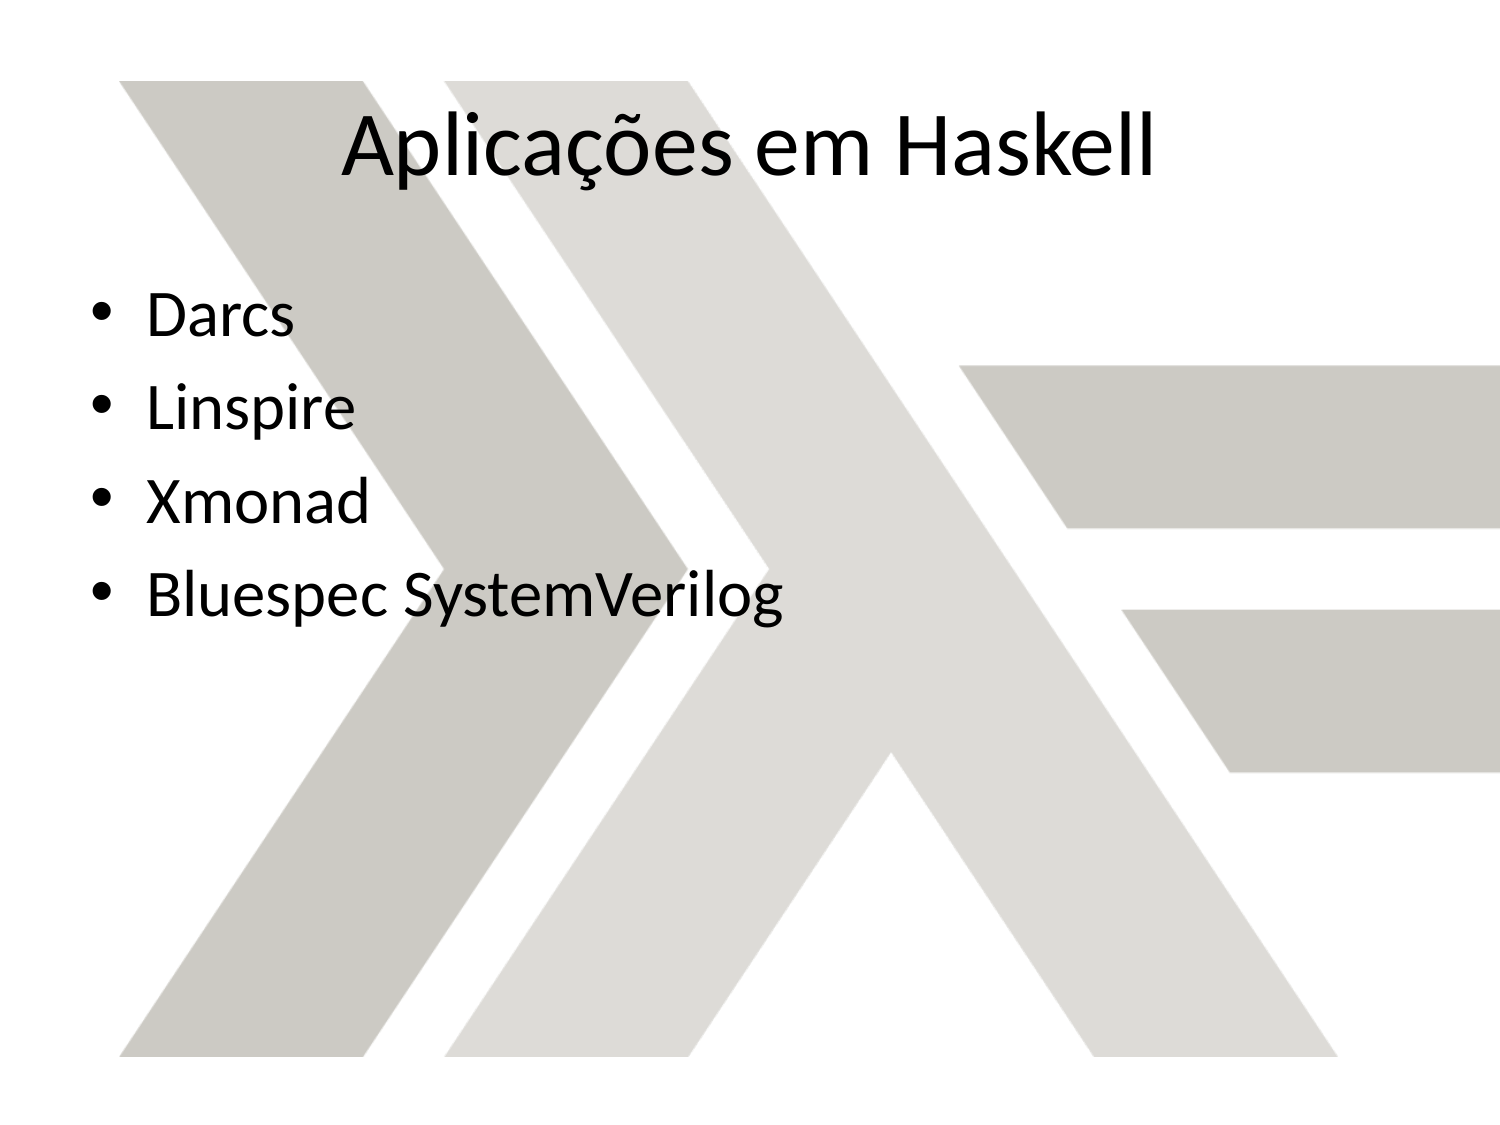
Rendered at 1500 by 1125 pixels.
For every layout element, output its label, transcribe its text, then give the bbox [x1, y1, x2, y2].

title Aplicações em Haskell [75, 45, 1425, 233]
list Darcs Linspire Xmonad Bluespec SystemVerilog [75, 262, 1425, 1005]
picture [119, 81, 1500, 1057]
